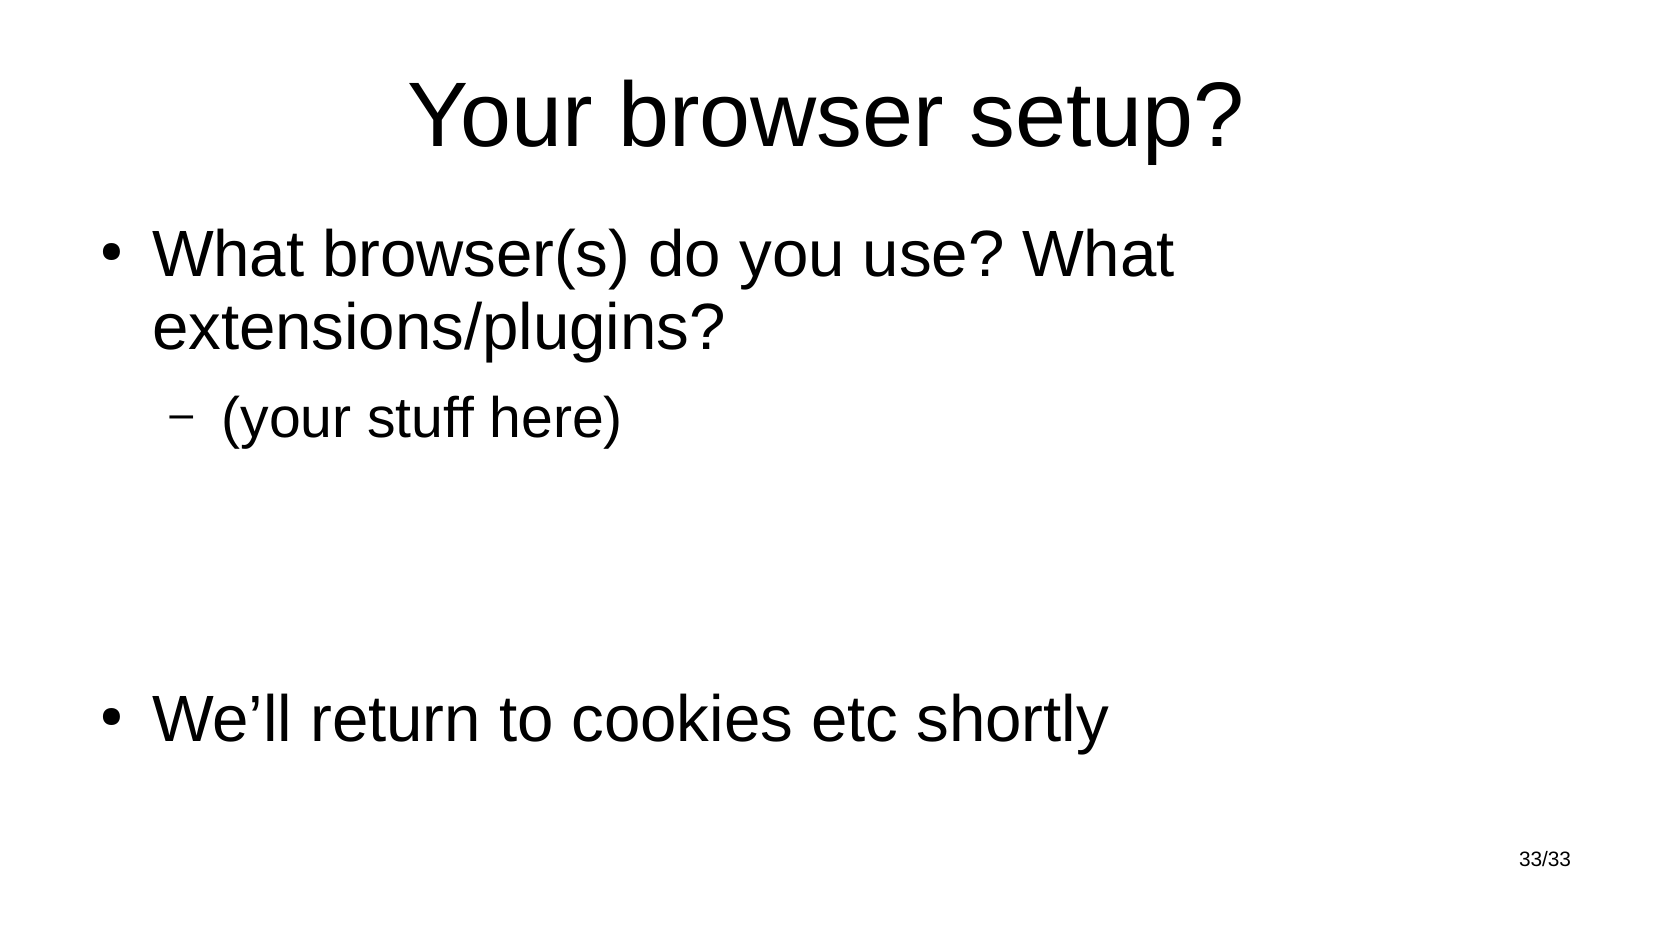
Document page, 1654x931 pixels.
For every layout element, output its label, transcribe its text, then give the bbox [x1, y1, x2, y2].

title Your browser setup? [82, 37, 1571, 193]
list What browser(s) do you use? What extensions/plugins? (your stuff here) We’ll return to cookies etc shortly [82, 217, 1571, 758]
